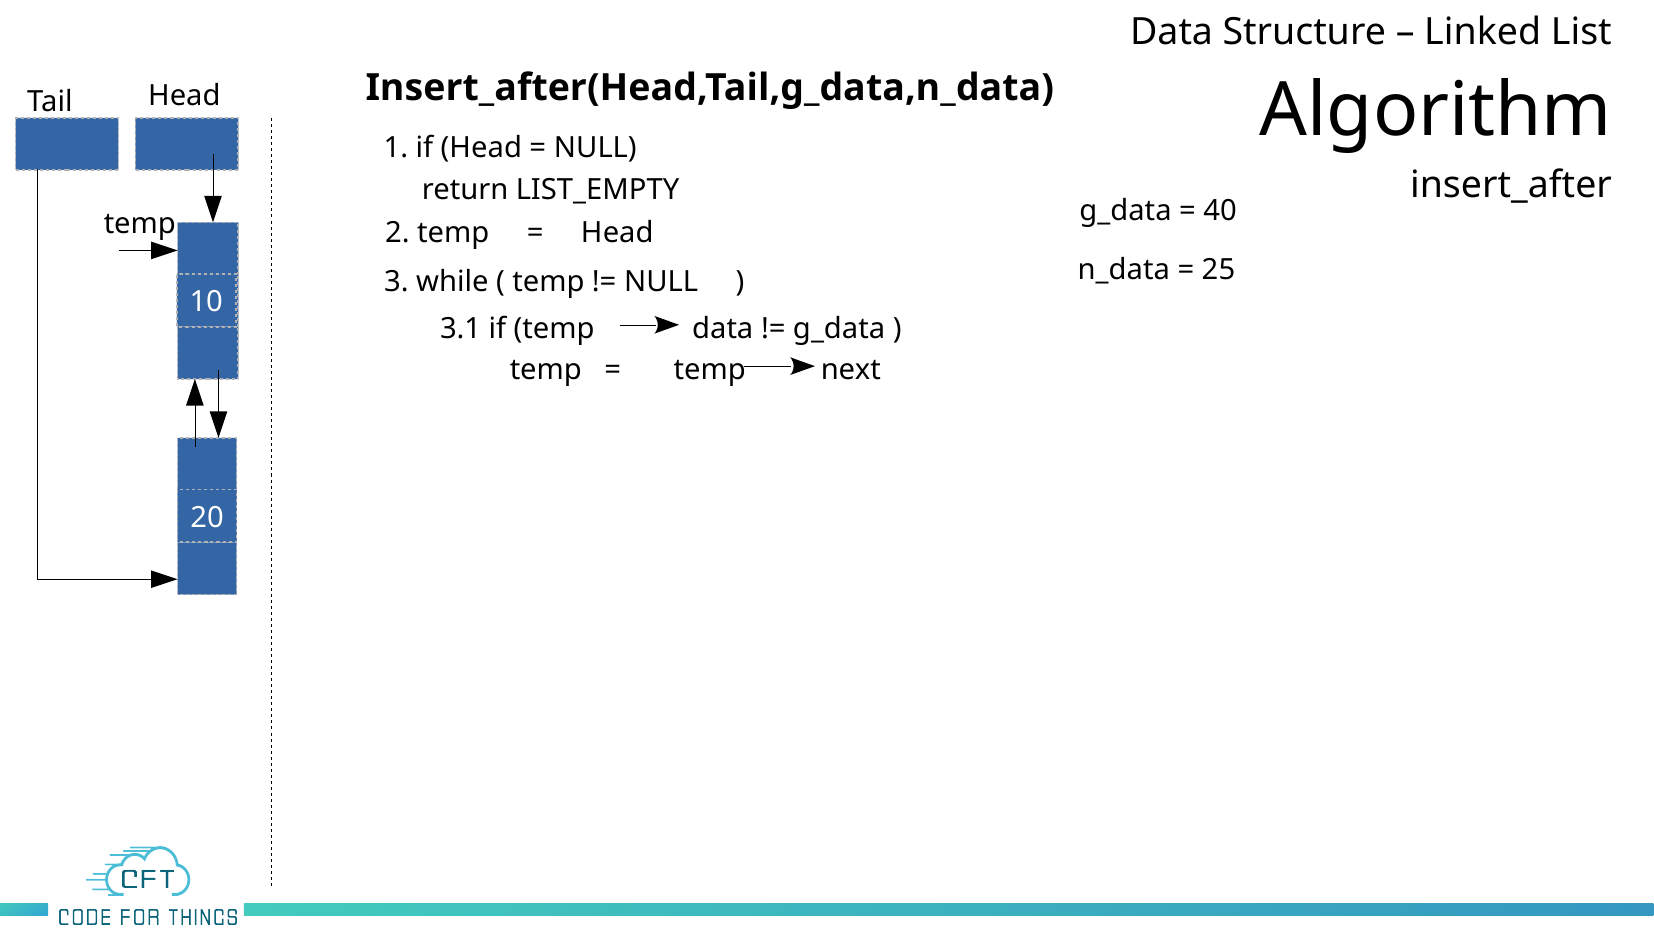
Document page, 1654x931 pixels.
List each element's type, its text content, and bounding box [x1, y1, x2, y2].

text_box 2. temp = Head [370, 203, 749, 259]
text_box 3.1 if (temp data != g_data ) [425, 299, 1028, 355]
text_box g_data = 40 [1064, 182, 1323, 241]
text_box [15, 128, 119, 170]
title Data Structure – Linked List Algorithm insert_after [1093, 0, 1613, 216]
text_box return LIST_EMPTY [407, 160, 782, 216]
text_box 20 [177, 489, 237, 542]
picture [59, 846, 237, 925]
text_box Head [133, 67, 245, 122]
text_box temp = temp next [472, 355, 1004, 425]
text_box temp [88, 195, 196, 250]
text_box 3. while ( temp != NULL ) [354, 252, 886, 308]
text_box [177, 222, 239, 380]
text_box [177, 437, 237, 489]
text_box 10 [176, 274, 236, 327]
text_box Insert_after(Head,Tail,g_data,n_data) [350, 53, 1205, 121]
text_box [135, 122, 239, 170]
text_box [177, 542, 237, 595]
text_box Tail [12, 72, 123, 128]
text_box n_data = 25 [1062, 241, 1335, 296]
text_box 1. if (Head = NULL) [353, 121, 835, 174]
